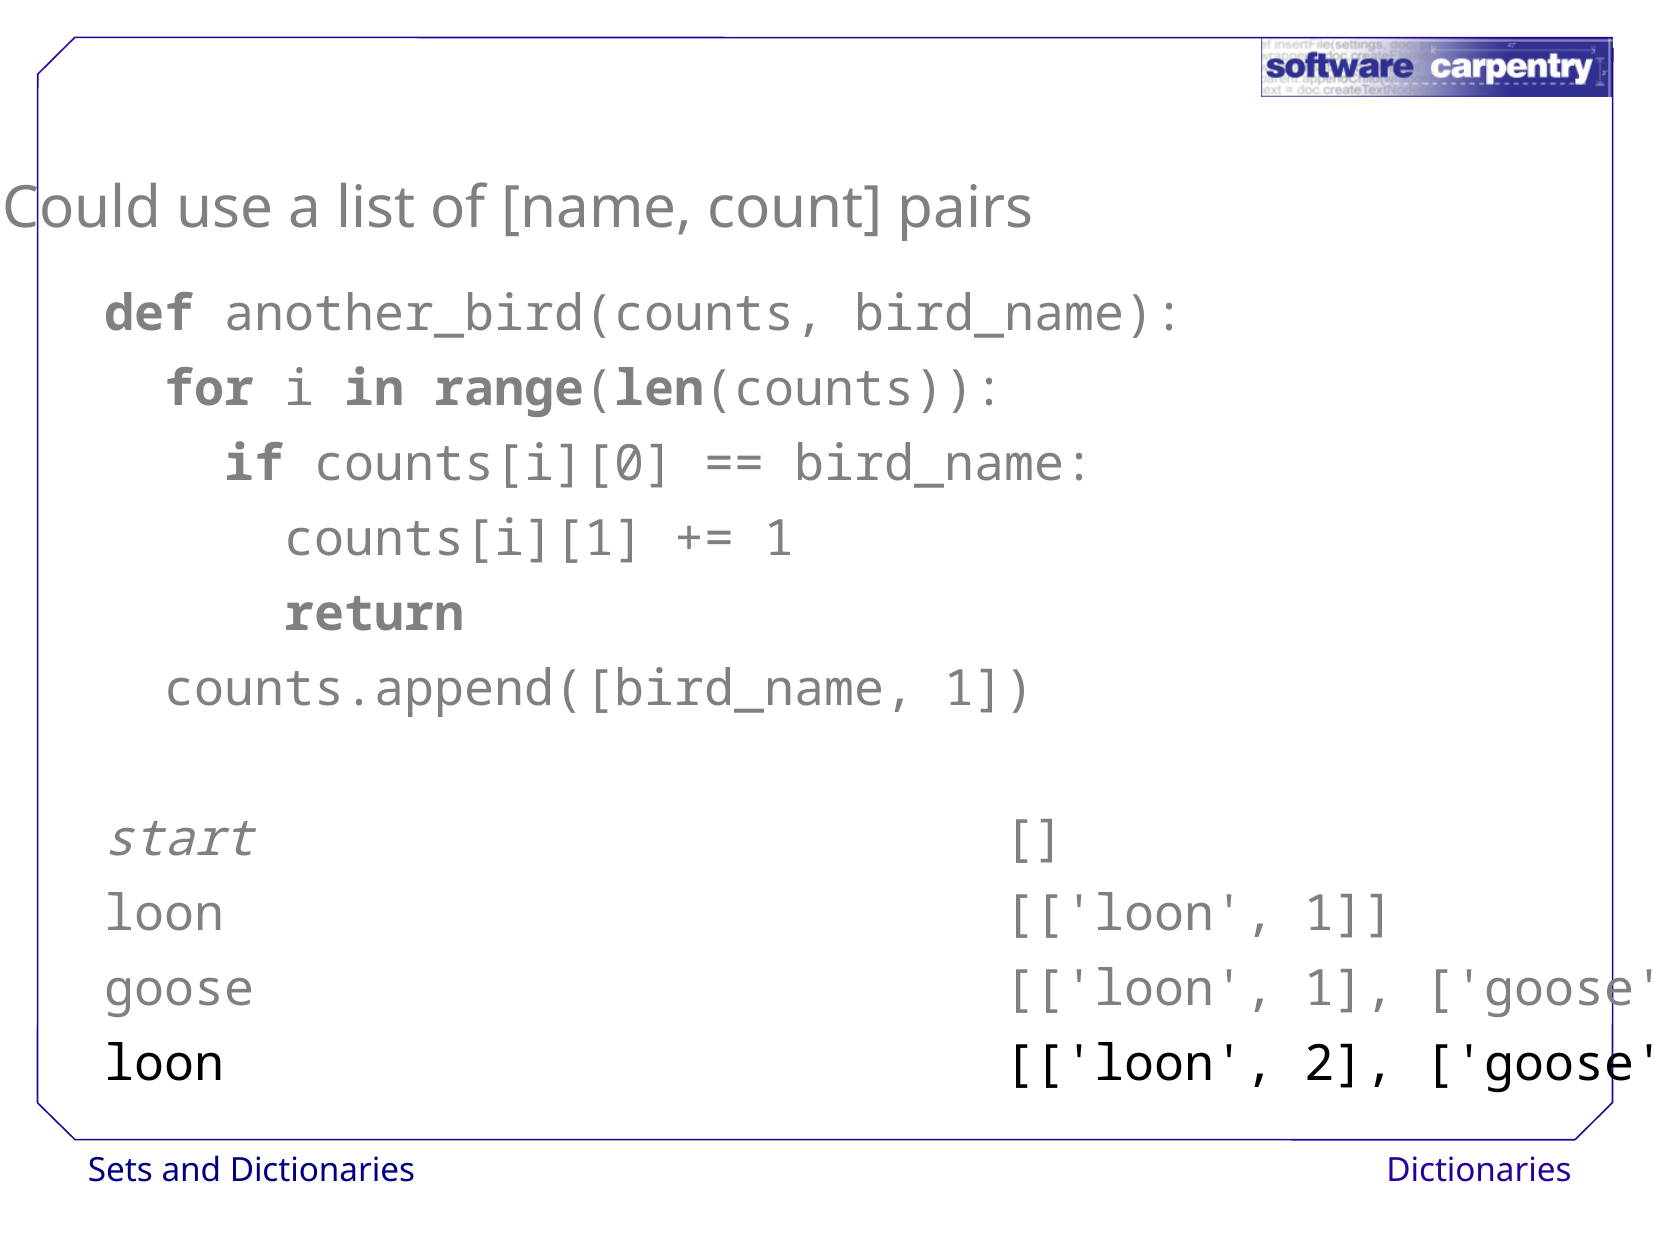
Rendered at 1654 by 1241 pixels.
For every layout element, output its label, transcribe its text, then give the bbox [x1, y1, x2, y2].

text_box Could use a list of [name, count] pairs [0, 126, 1214, 248]
text_box def another_bird(counts, bird_name): for i in range(len(counts)): if counts[i][0] == bird_name: counts[i][1] += 1 return counts.append([bird_name, 1]) start [] loon [['loon', 1]] goose [['loon', 1], ['goose', 1]] loon [['loon', 2], ['goose', 1]] [89, 258, 1512, 1096]
picture [1261, 39, 1613, 97]
